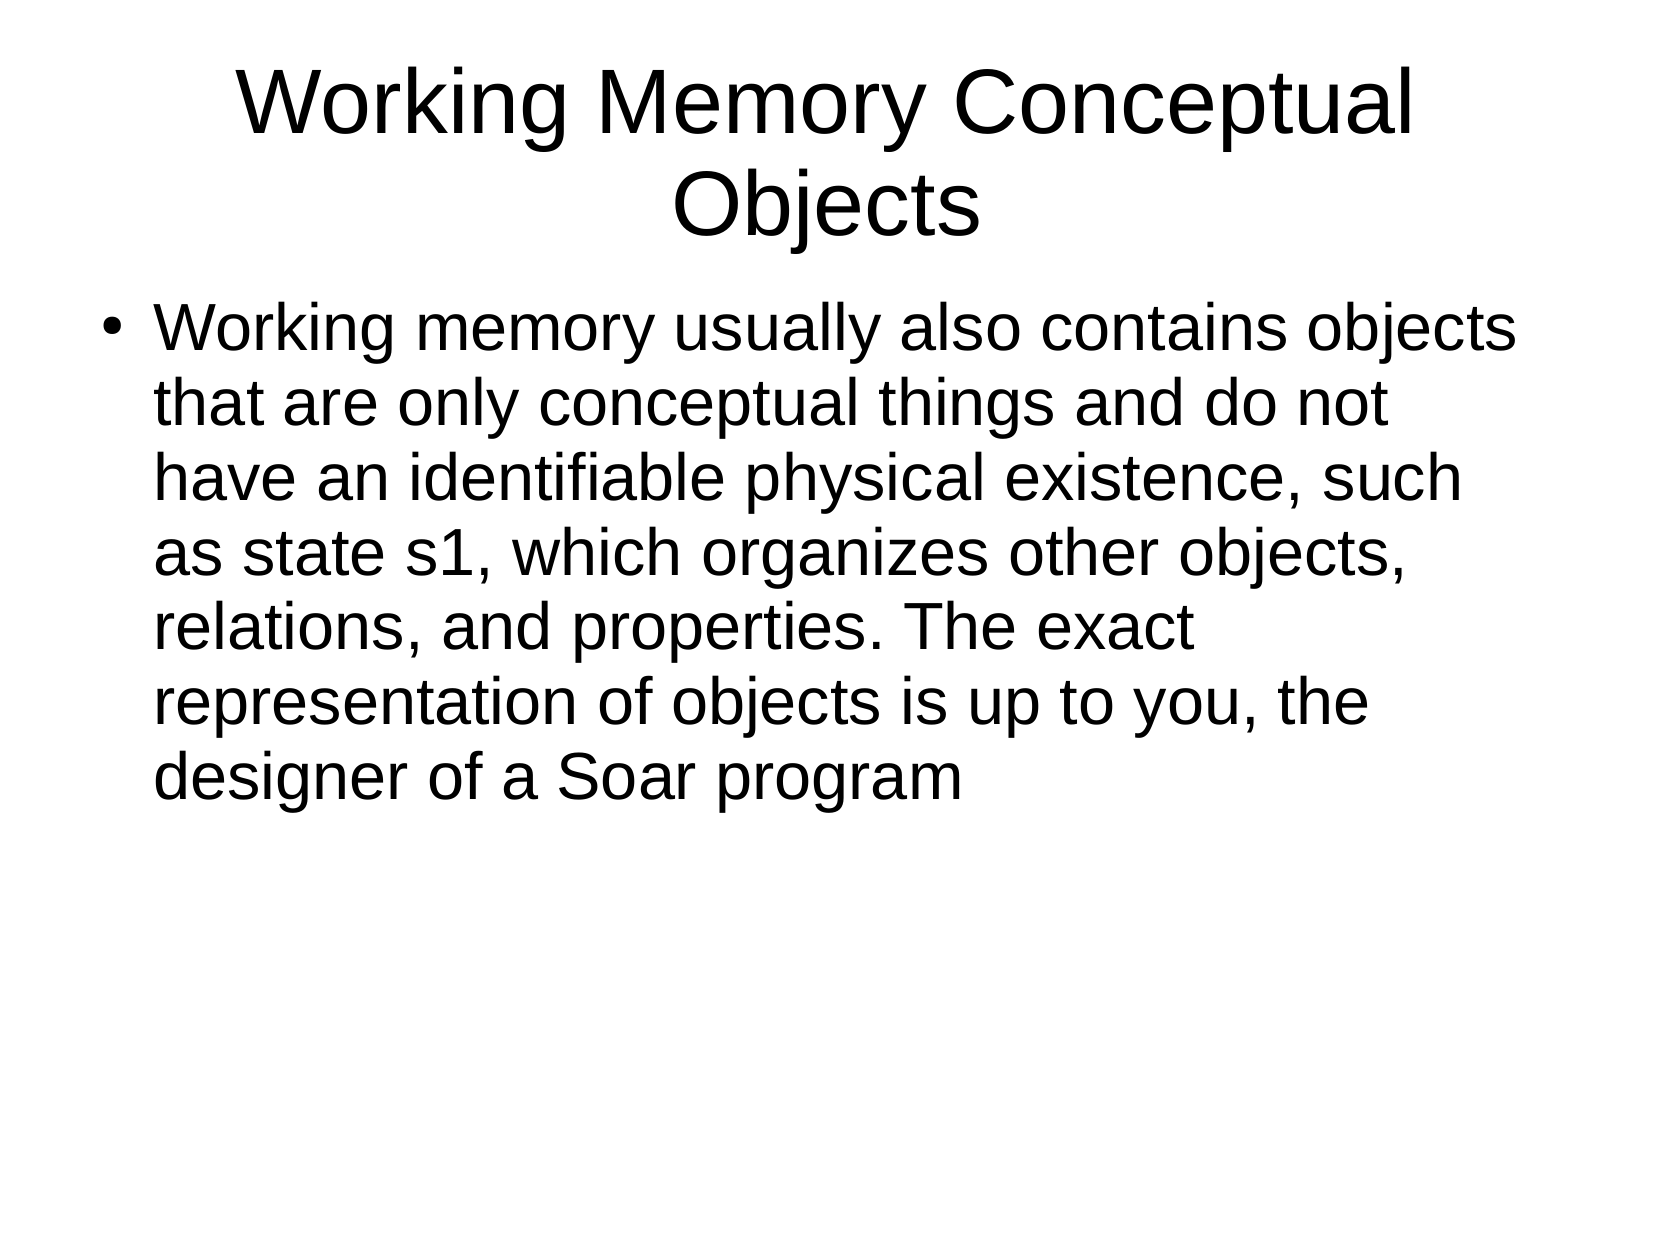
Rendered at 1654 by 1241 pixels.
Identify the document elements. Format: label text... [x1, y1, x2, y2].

title Working Memory Conceptual Objects [82, 49, 1571, 257]
list Working memory usually also contains objects that are only conceptual things and do not have an identifiable physical existence, such as state s1, which organizes other objects, relations, and properties. The exact representation of objects is up to you, the designer of a Soar program [82, 290, 1538, 1010]
